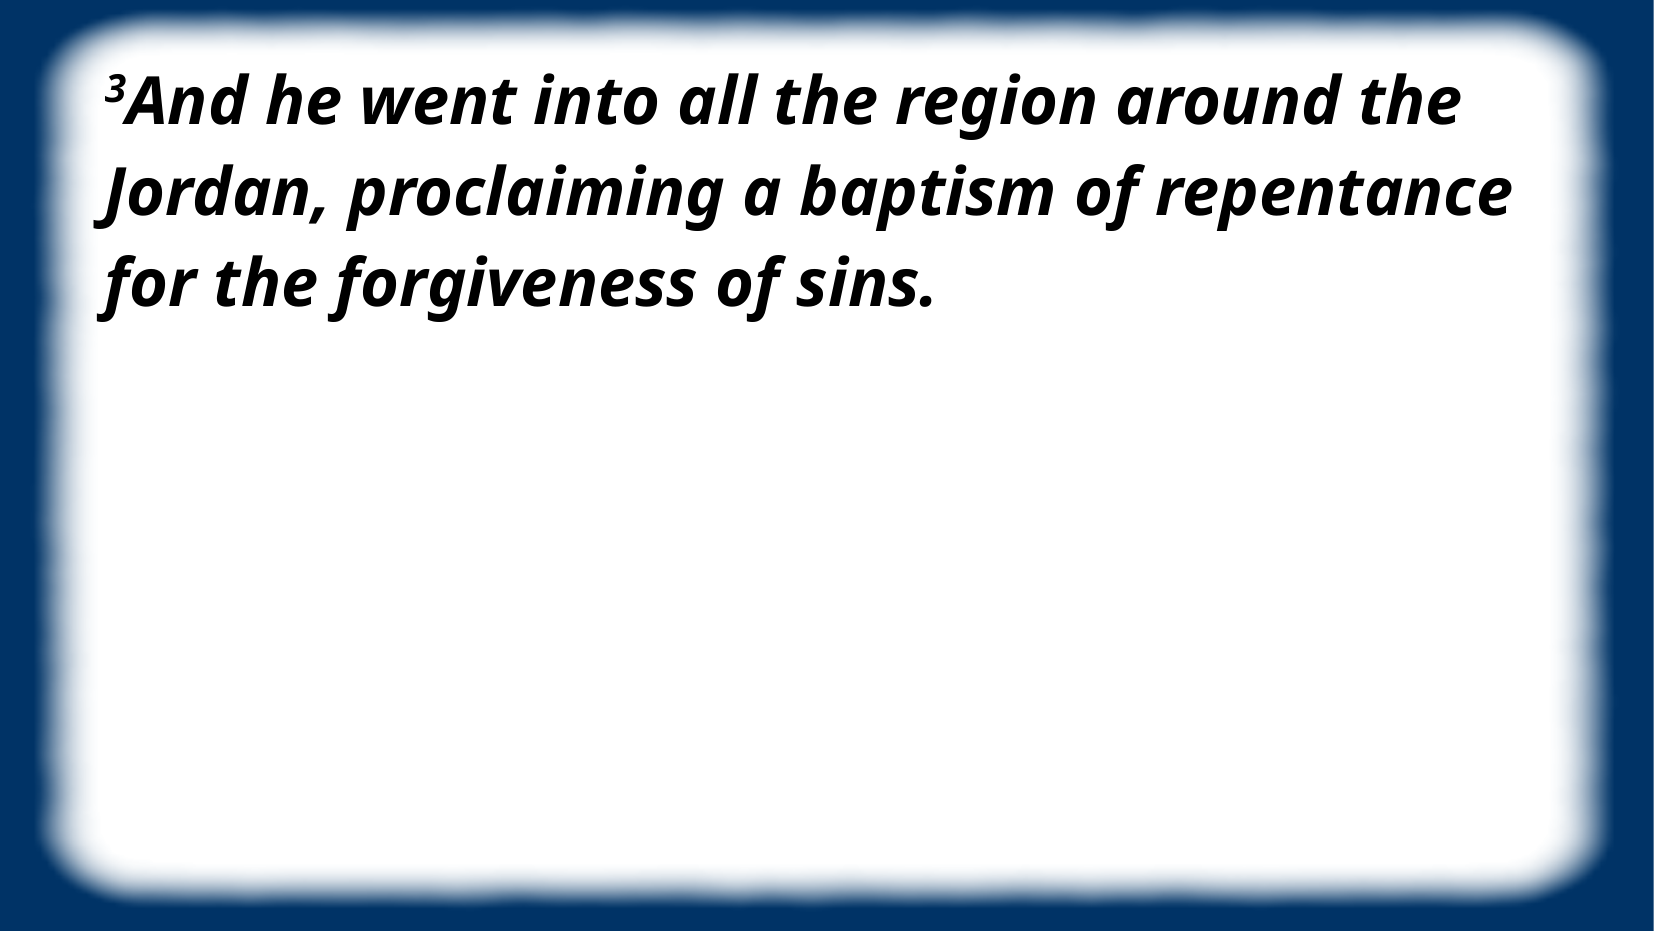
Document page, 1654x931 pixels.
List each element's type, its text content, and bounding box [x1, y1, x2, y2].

text_box 3And he went into all the region around the Jordan, proclaiming a baptism of repentance for the forgiveness of sins. [90, 45, 1561, 327]
picture [0, 0, 1654, 931]
